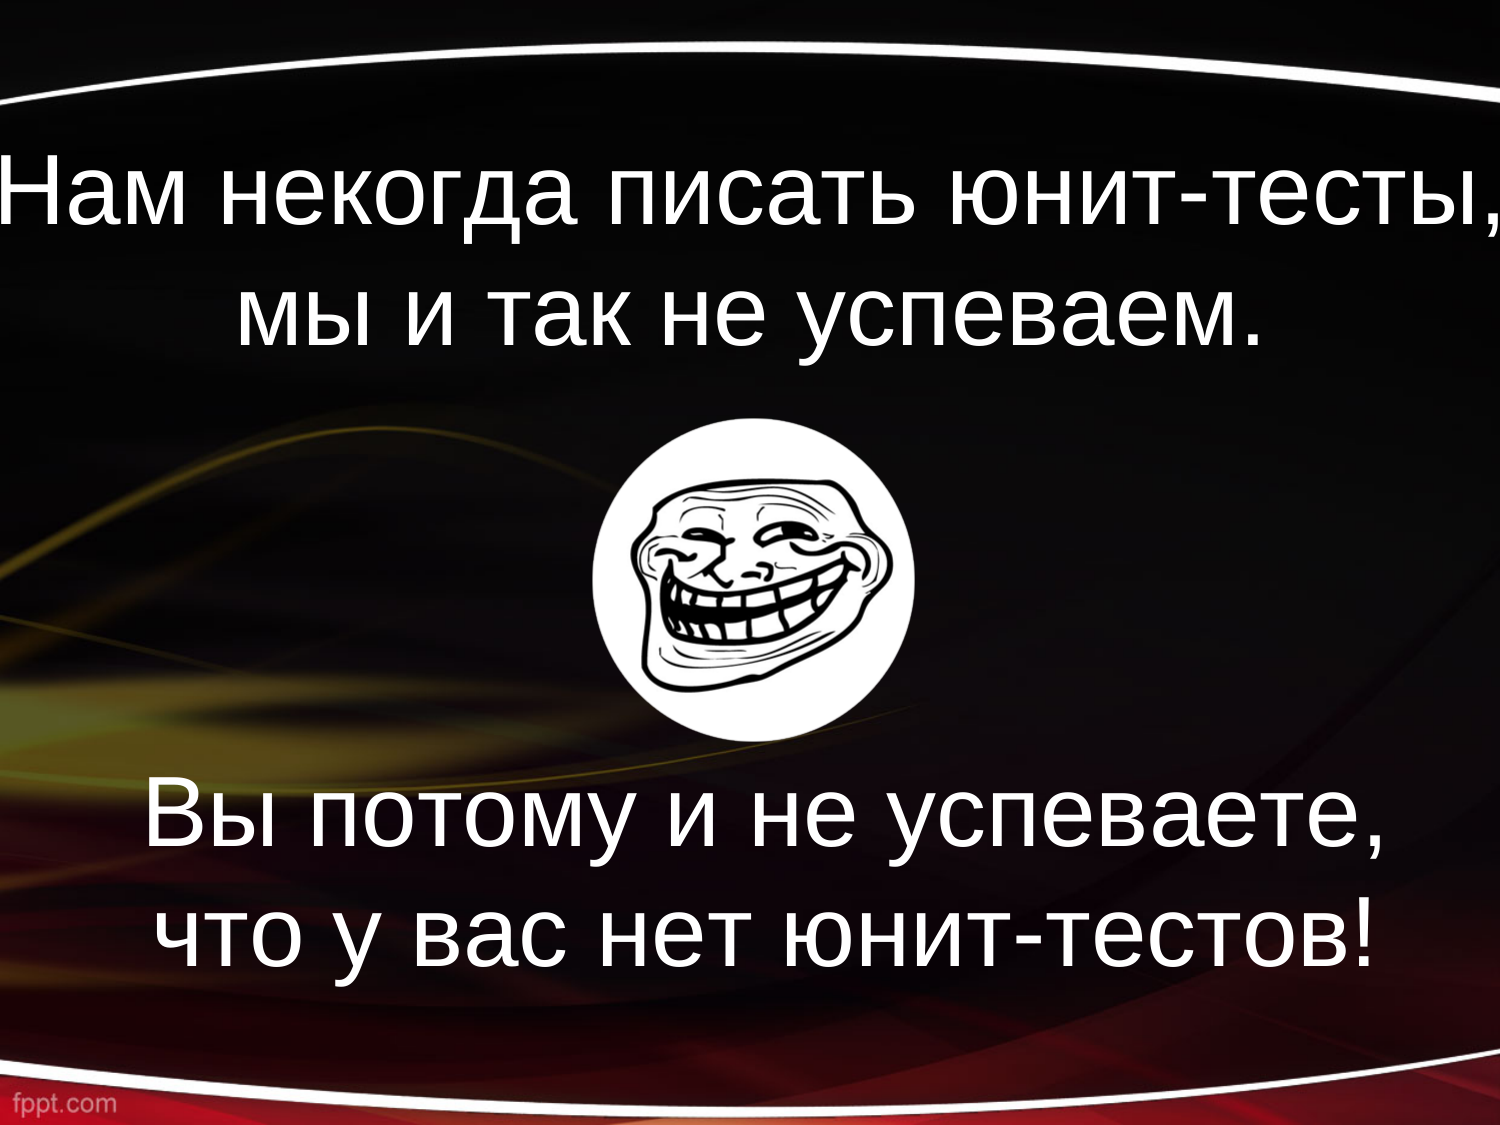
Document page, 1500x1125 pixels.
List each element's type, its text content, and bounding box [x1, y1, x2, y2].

picture [0, 0, 1500, 70]
picture [0, 273, 1500, 1125]
list Нам некогда писать юнит-тесты, мы и так не успеваем. [0, 70, 1500, 421]
list Вы потому и не успеваете, что у вас нет юнит-тестов! [74, 671, 1401, 1062]
